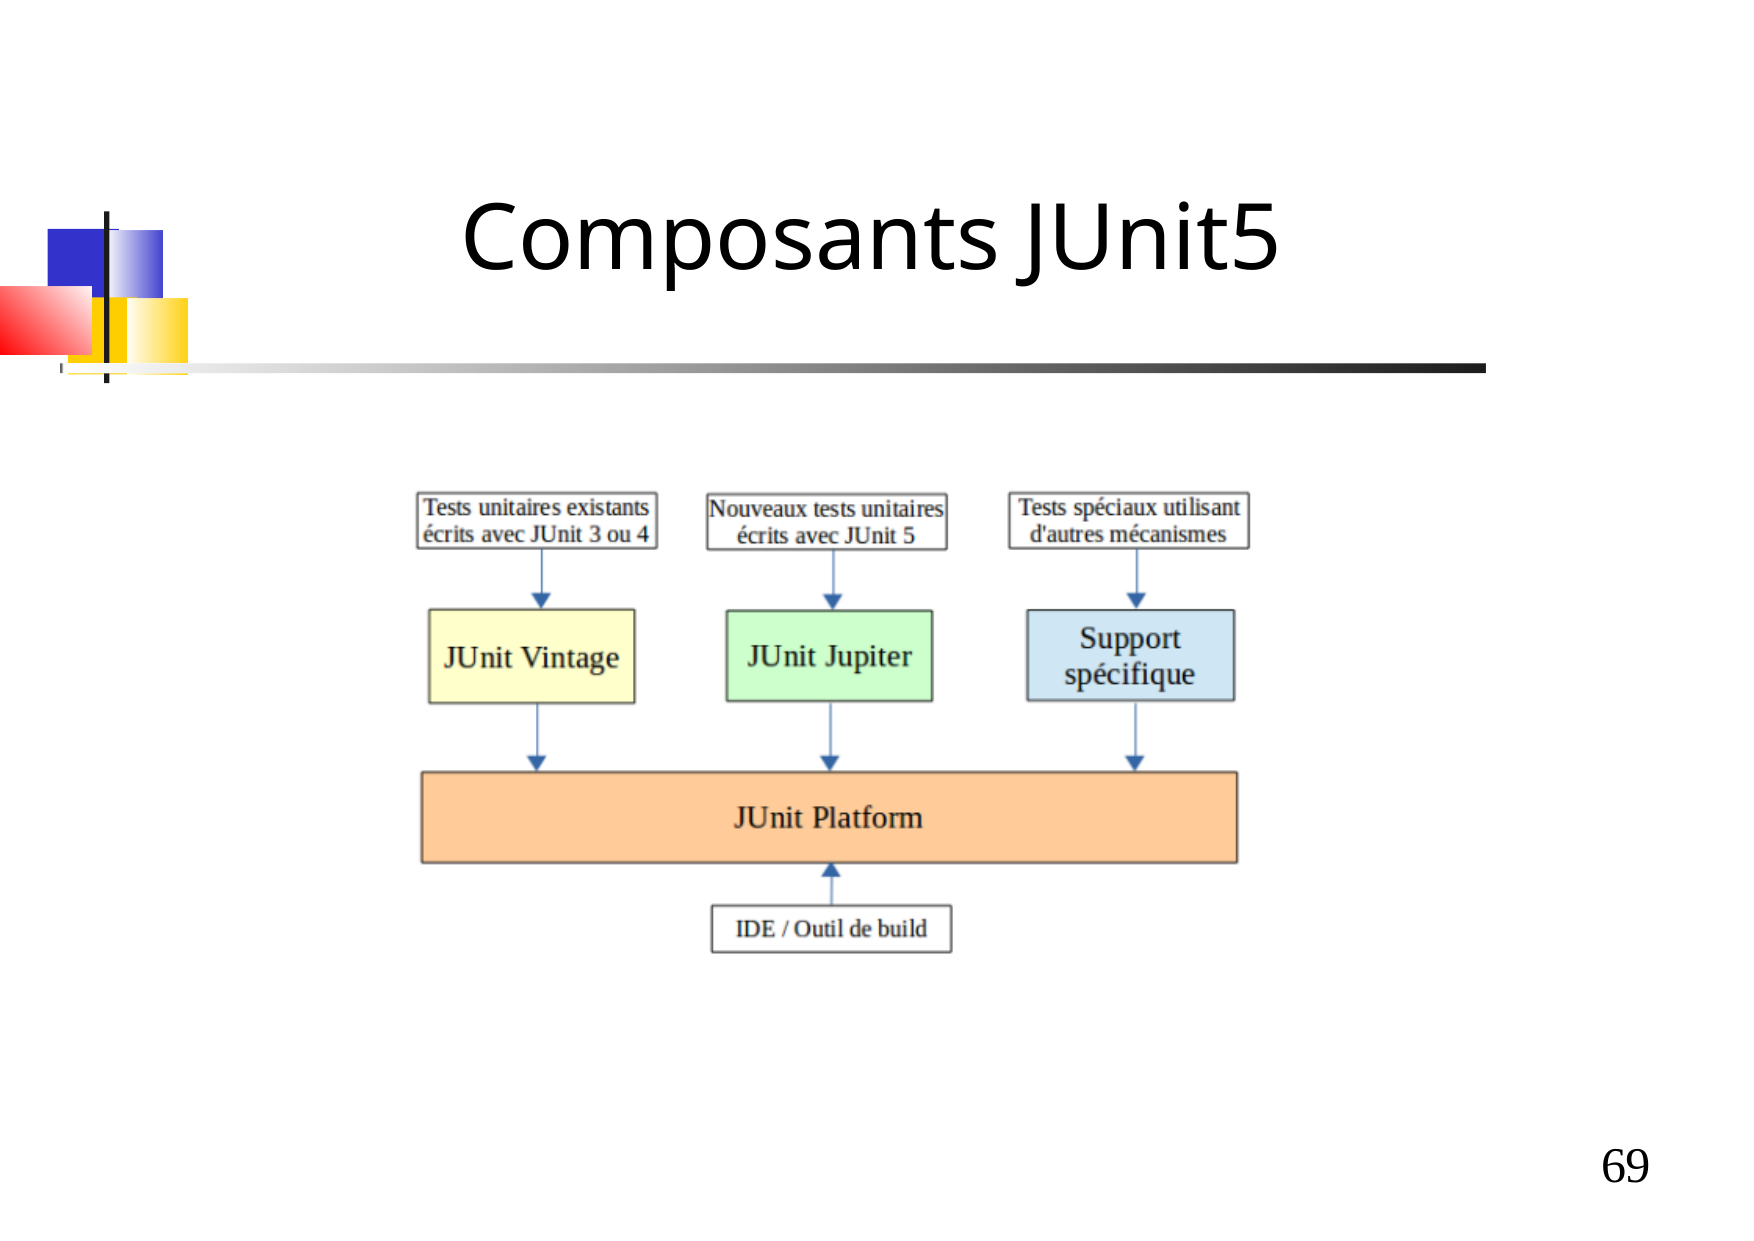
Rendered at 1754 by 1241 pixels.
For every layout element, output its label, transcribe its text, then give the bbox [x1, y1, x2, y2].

picture [355, 478, 1327, 1032]
picture [60, 229, 179, 384]
slide_number 69 [1569, 1135, 1660, 1241]
title Composants JUnit5 [179, 183, 1564, 393]
picture [0, 285, 92, 355]
